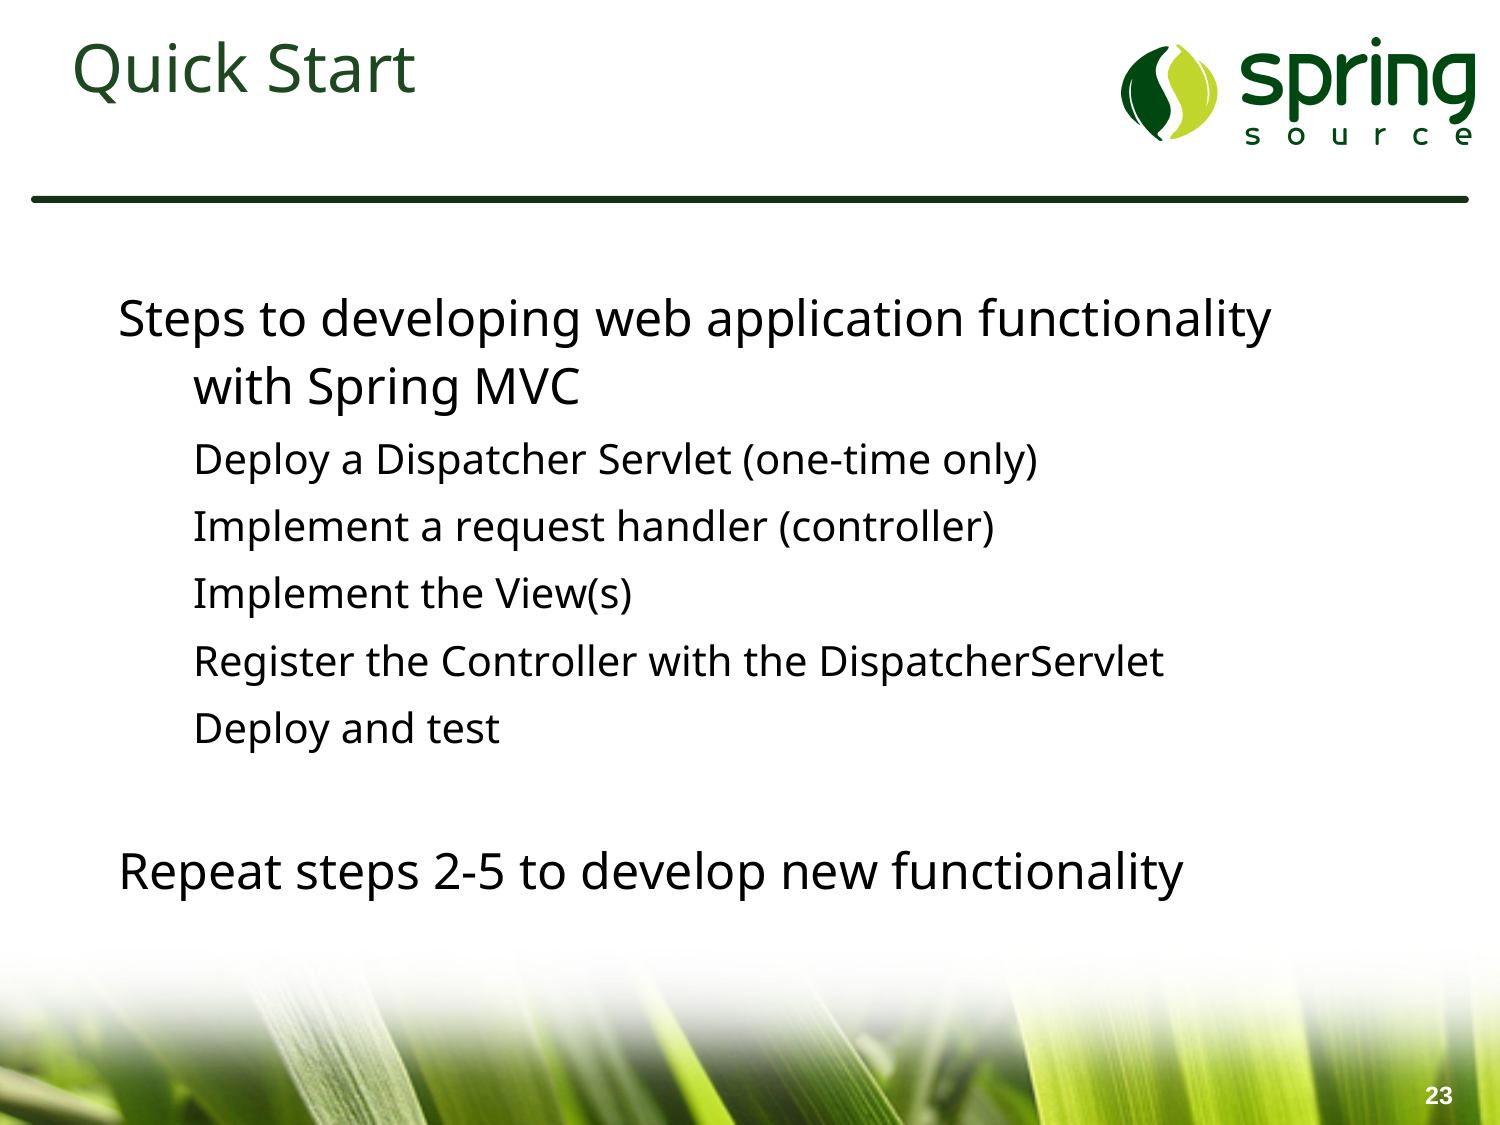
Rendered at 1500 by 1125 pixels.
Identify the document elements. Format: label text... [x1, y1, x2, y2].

list Steps to developing web application functionality with Spring MVC Deploy a Dispatcher Servlet (one-time only) Implement a request handler (controller) Implement the View(s) Register the Controller with the DispatcherServlet Deploy and test Repeat steps 2-5 to develop new functionality [103, 275, 1394, 938]
picture [0, 944, 1500, 1125]
title Quick Start [56, 13, 1089, 176]
picture [1121, 37, 1475, 145]
